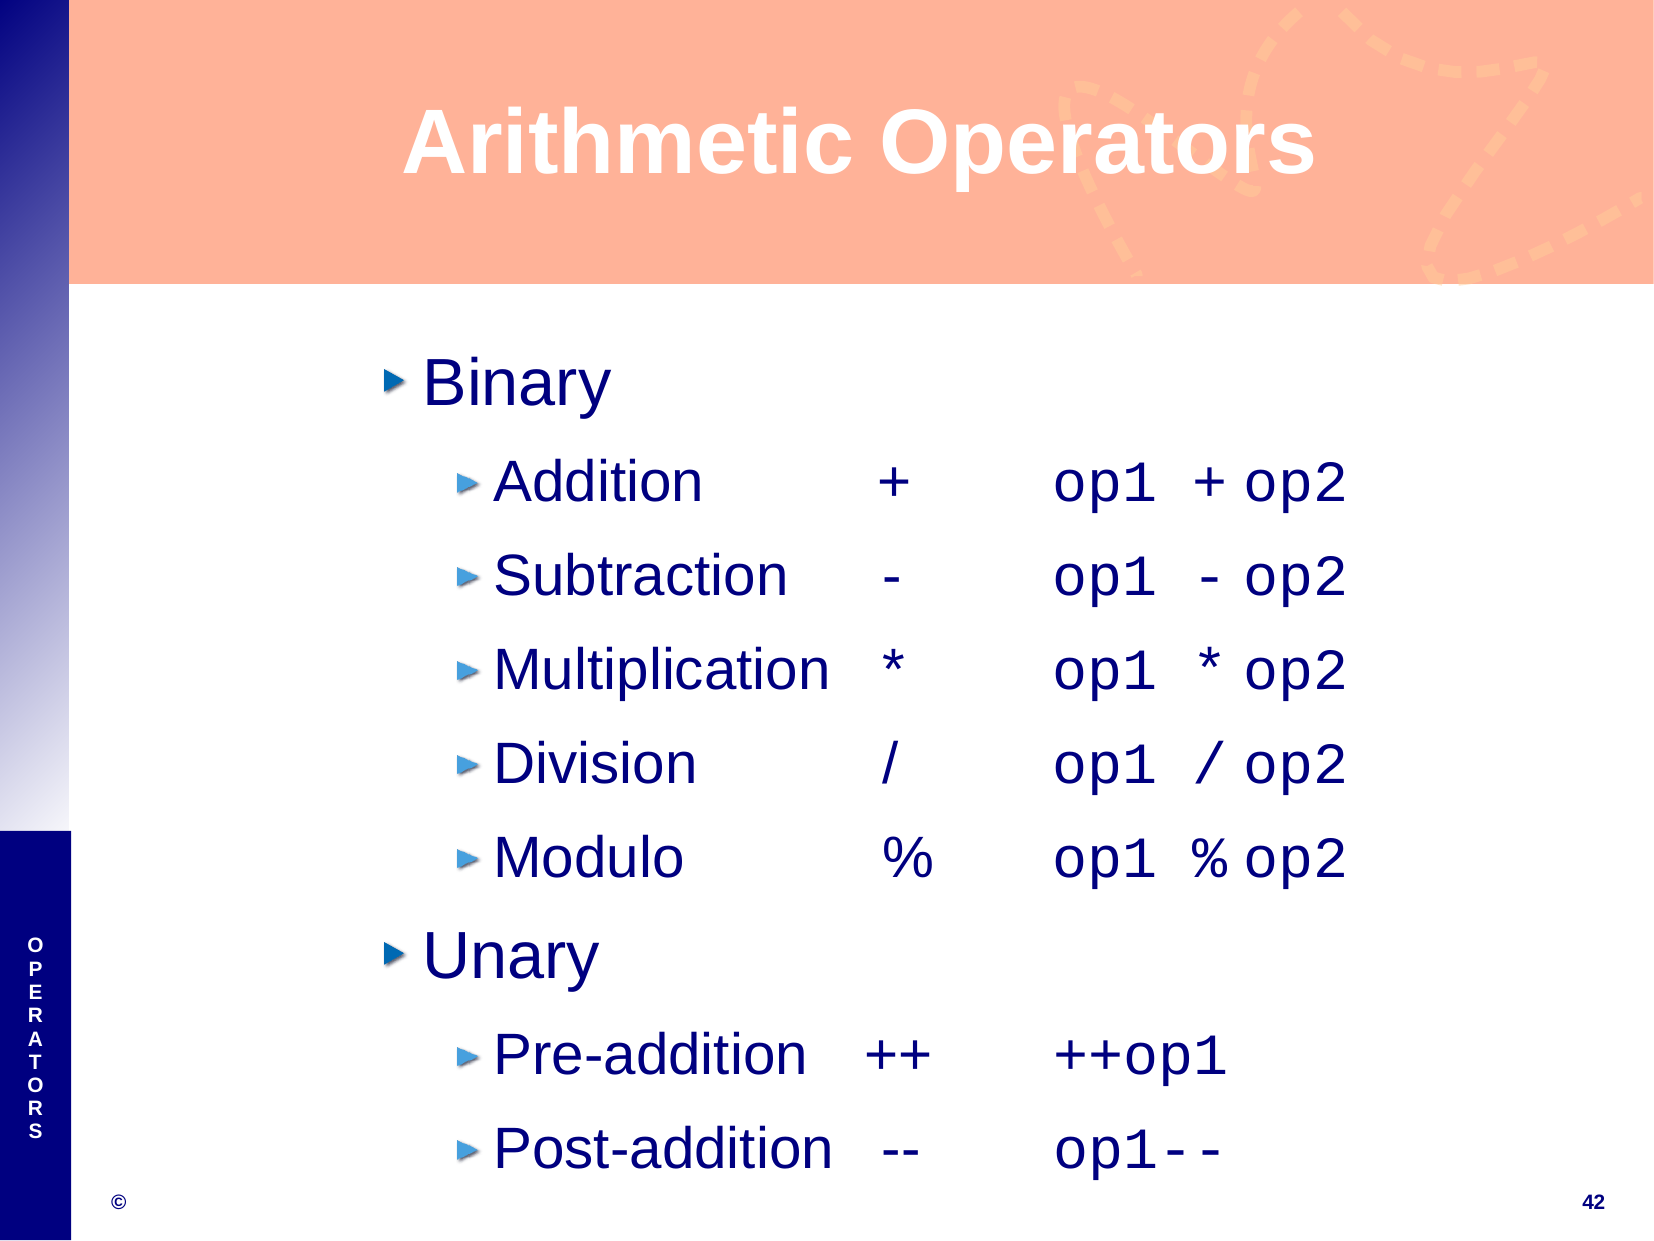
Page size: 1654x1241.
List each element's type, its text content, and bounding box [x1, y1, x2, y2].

list Binary Addition + op1 + op2 Subtraction - op1 - op2 Multiplication * op1 * op2 Division / op1 / op2 Modulo % op1 % op2 Unary Pre-addition ++ ++op1 Post-addition -- op1-- [351, 344, 1420, 1187]
text_box O P E R A T O R S [0, 830, 71, 1241]
title Arithmetic Operators [103, 37, 1617, 246]
